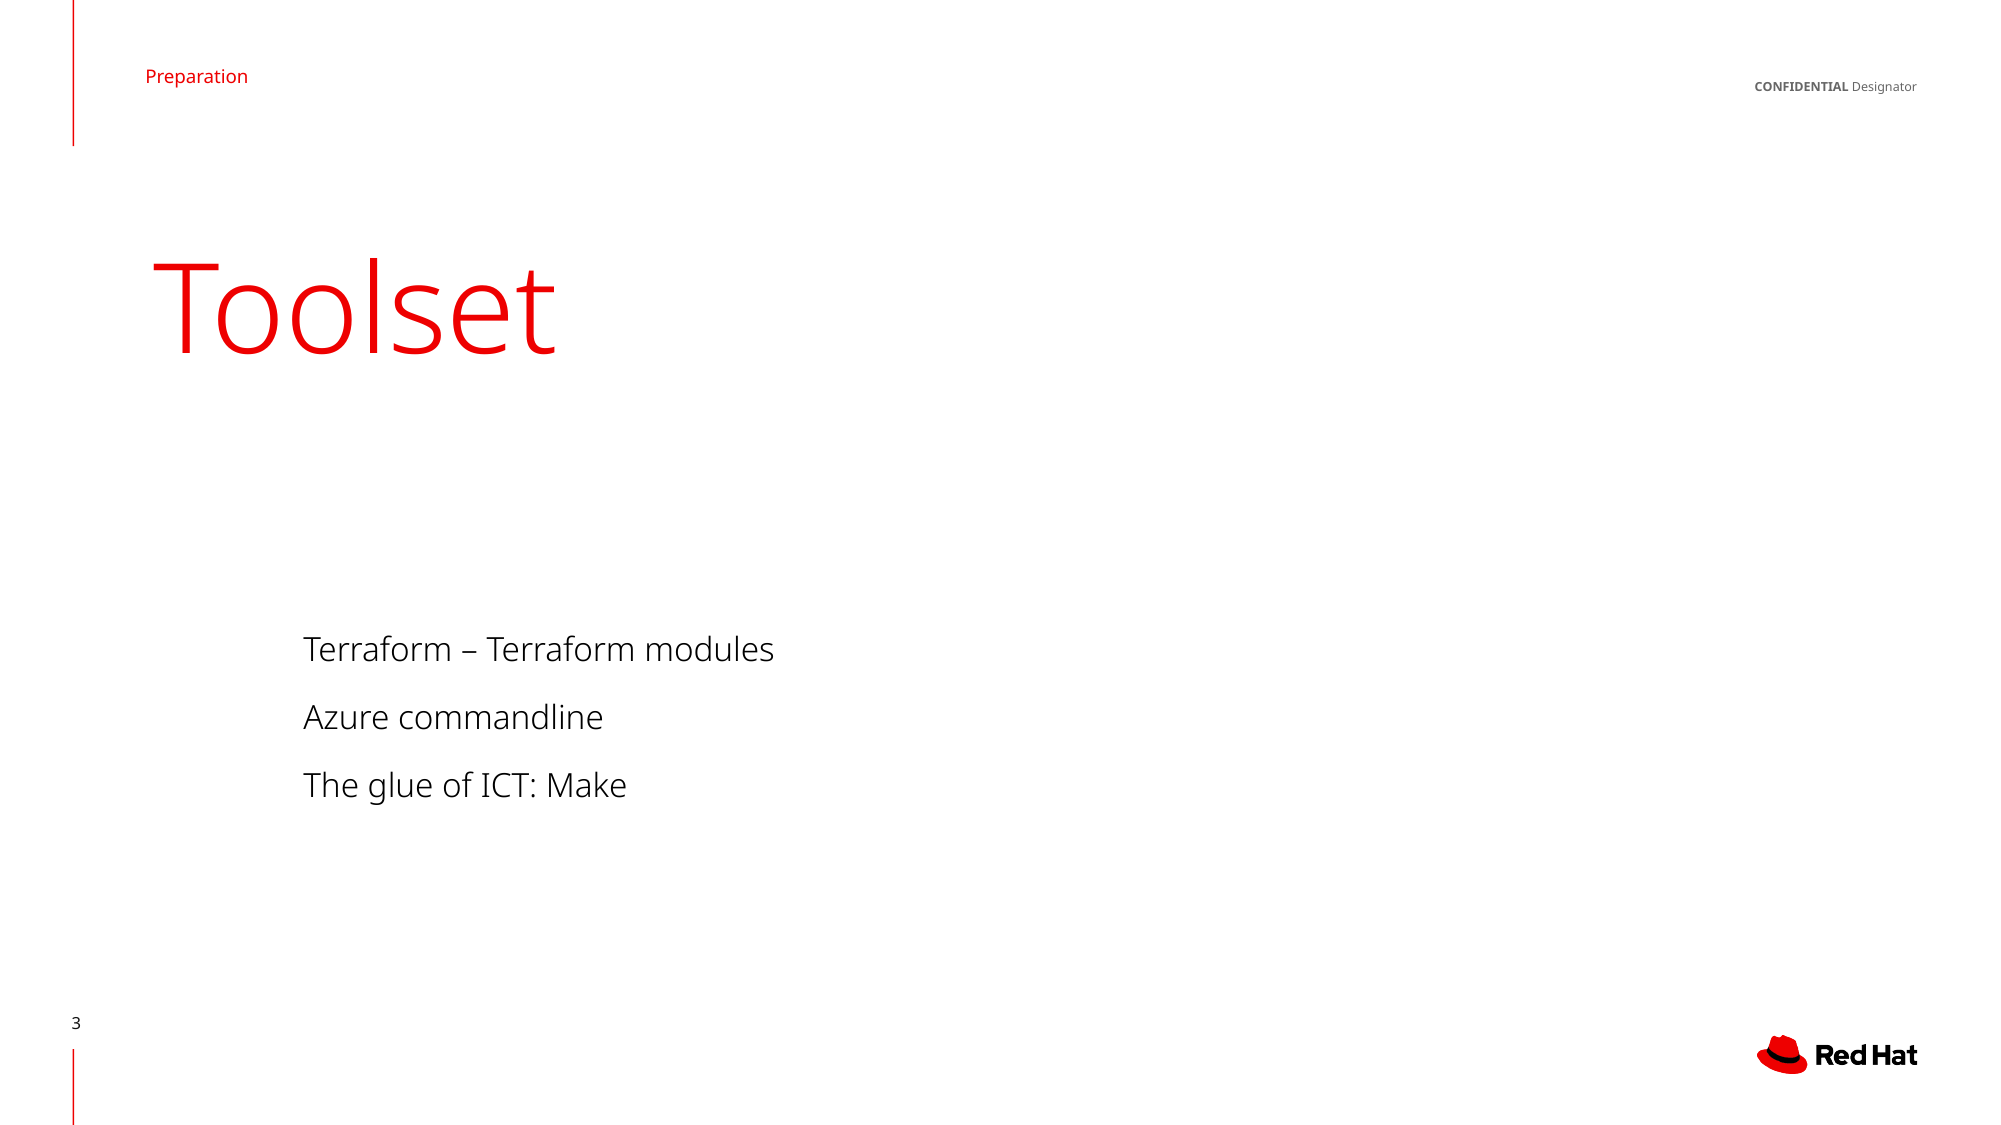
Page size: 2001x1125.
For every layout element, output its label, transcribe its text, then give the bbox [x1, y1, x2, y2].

title Toolset [81, 213, 1141, 556]
text_box CONFIDENTIAL Designator [1651, 45, 1918, 95]
text_box Preparation [73, 9, 918, 144]
picture [1757, 1035, 1918, 1074]
title Terraform – Terraform modules Azure commandline The glue of ICT: Make [231, 585, 974, 871]
